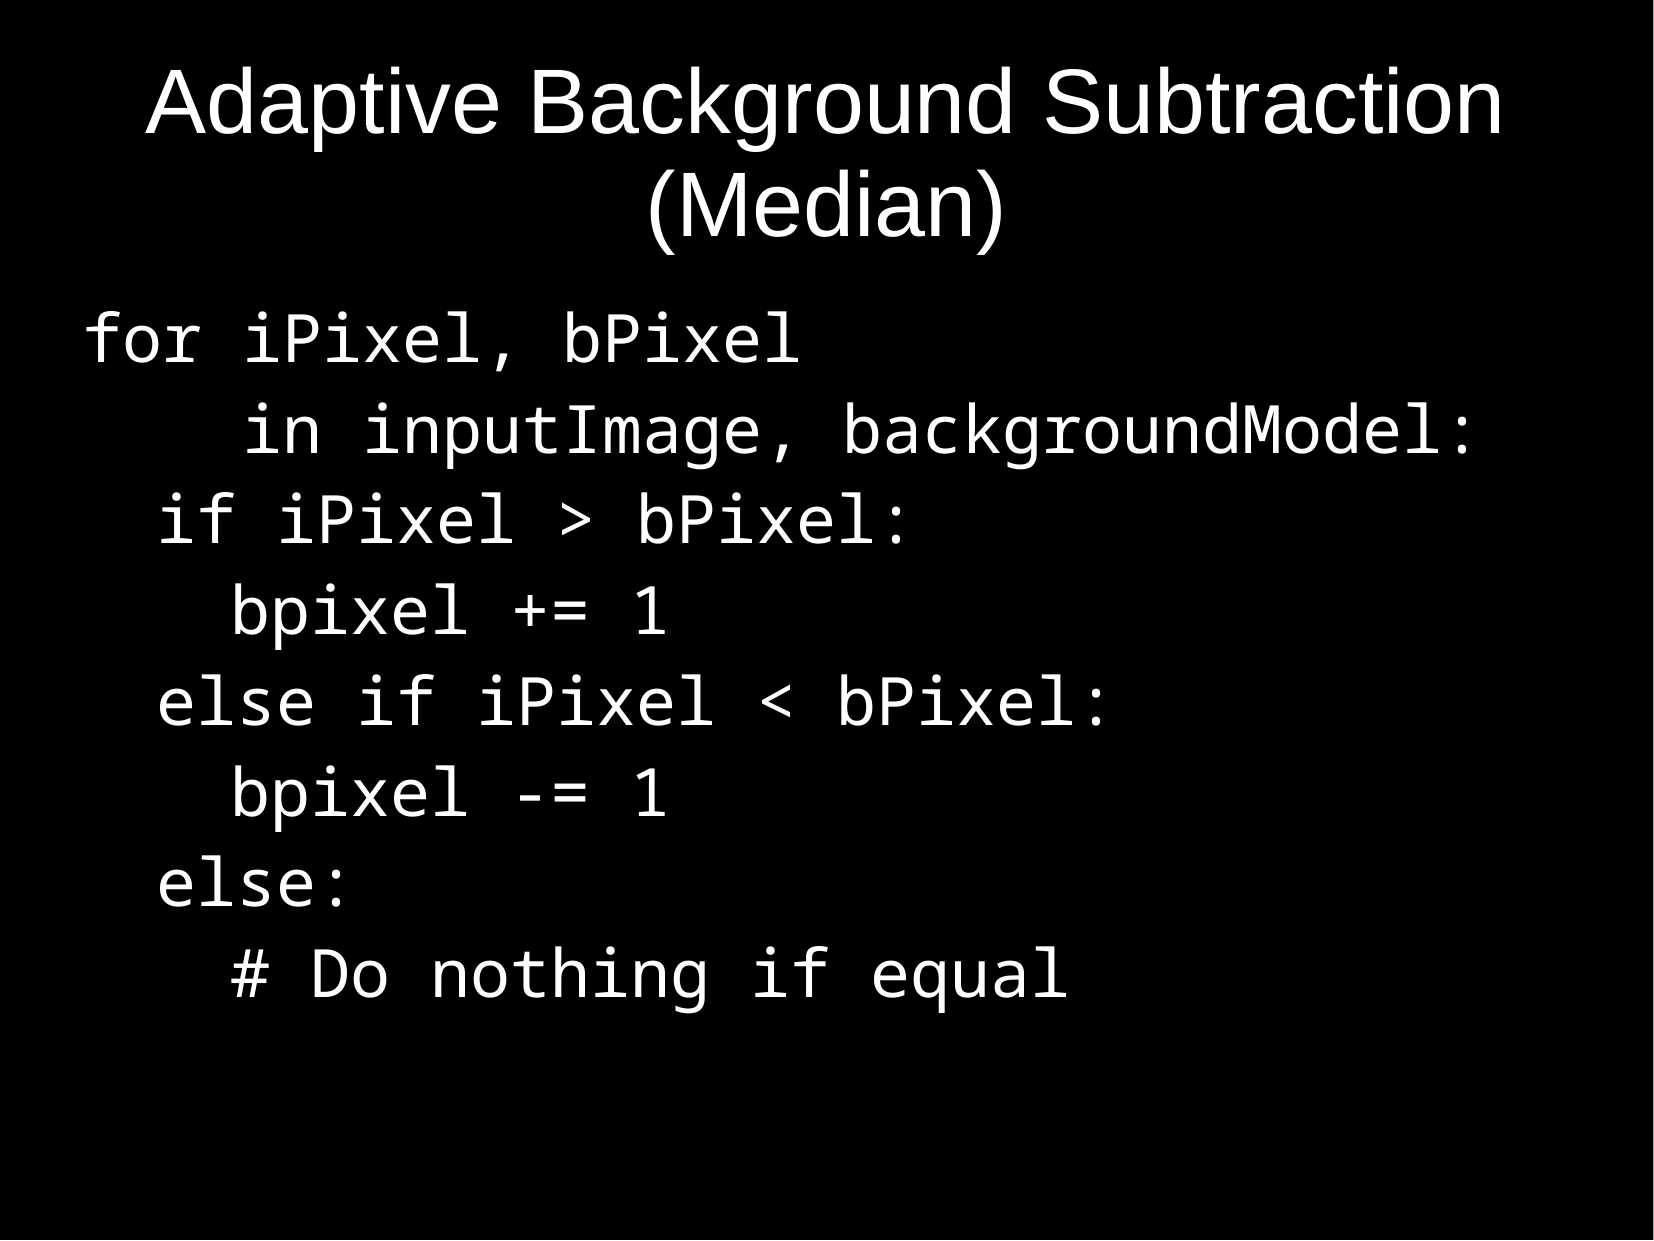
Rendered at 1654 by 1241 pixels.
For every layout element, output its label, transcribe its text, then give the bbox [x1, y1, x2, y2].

subtitle for iPixel, bPixel in inputImage, backgroundModel: if iPixel > bPixel: bpixel += 1 else if iPixel < bPixel: bpixel -= 1 else: # Do nothing if equal [82, 297, 1571, 1102]
title Adaptive Background Subtraction (Median) [82, 49, 1571, 257]
